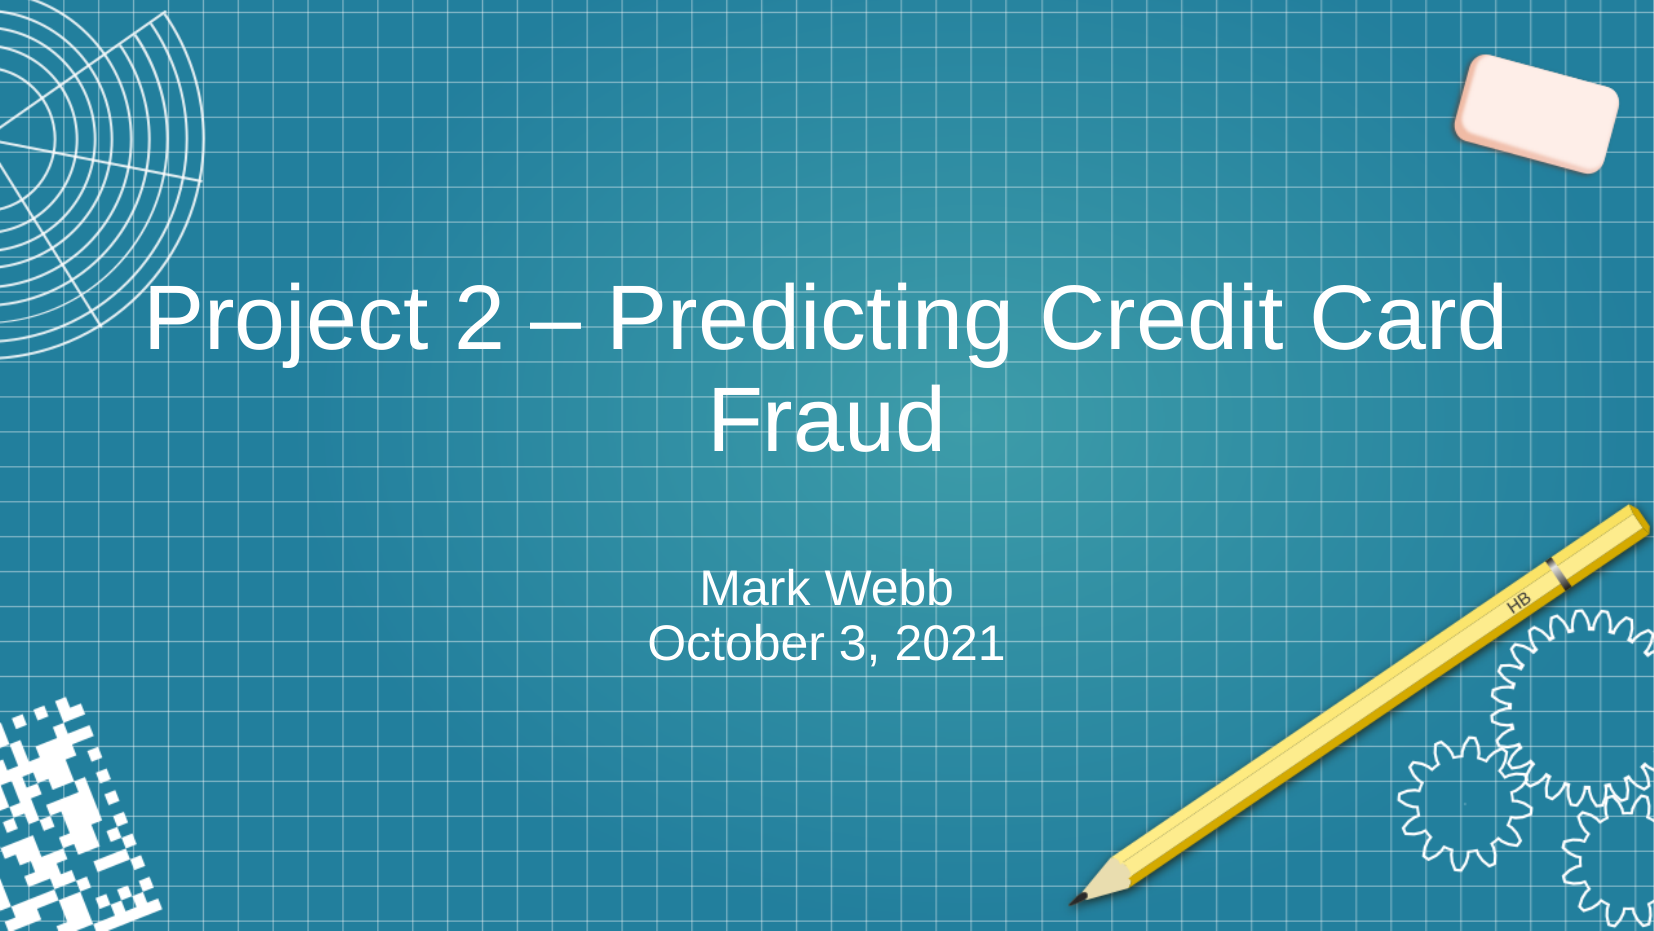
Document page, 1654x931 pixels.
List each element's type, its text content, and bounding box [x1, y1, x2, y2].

picture [0, 0, 1654, 931]
title Project 2 – Predicting Credit Card Fraud [82, 262, 1571, 389]
subtitle Mark Webb October 3, 2021 [82, 389, 1571, 842]
